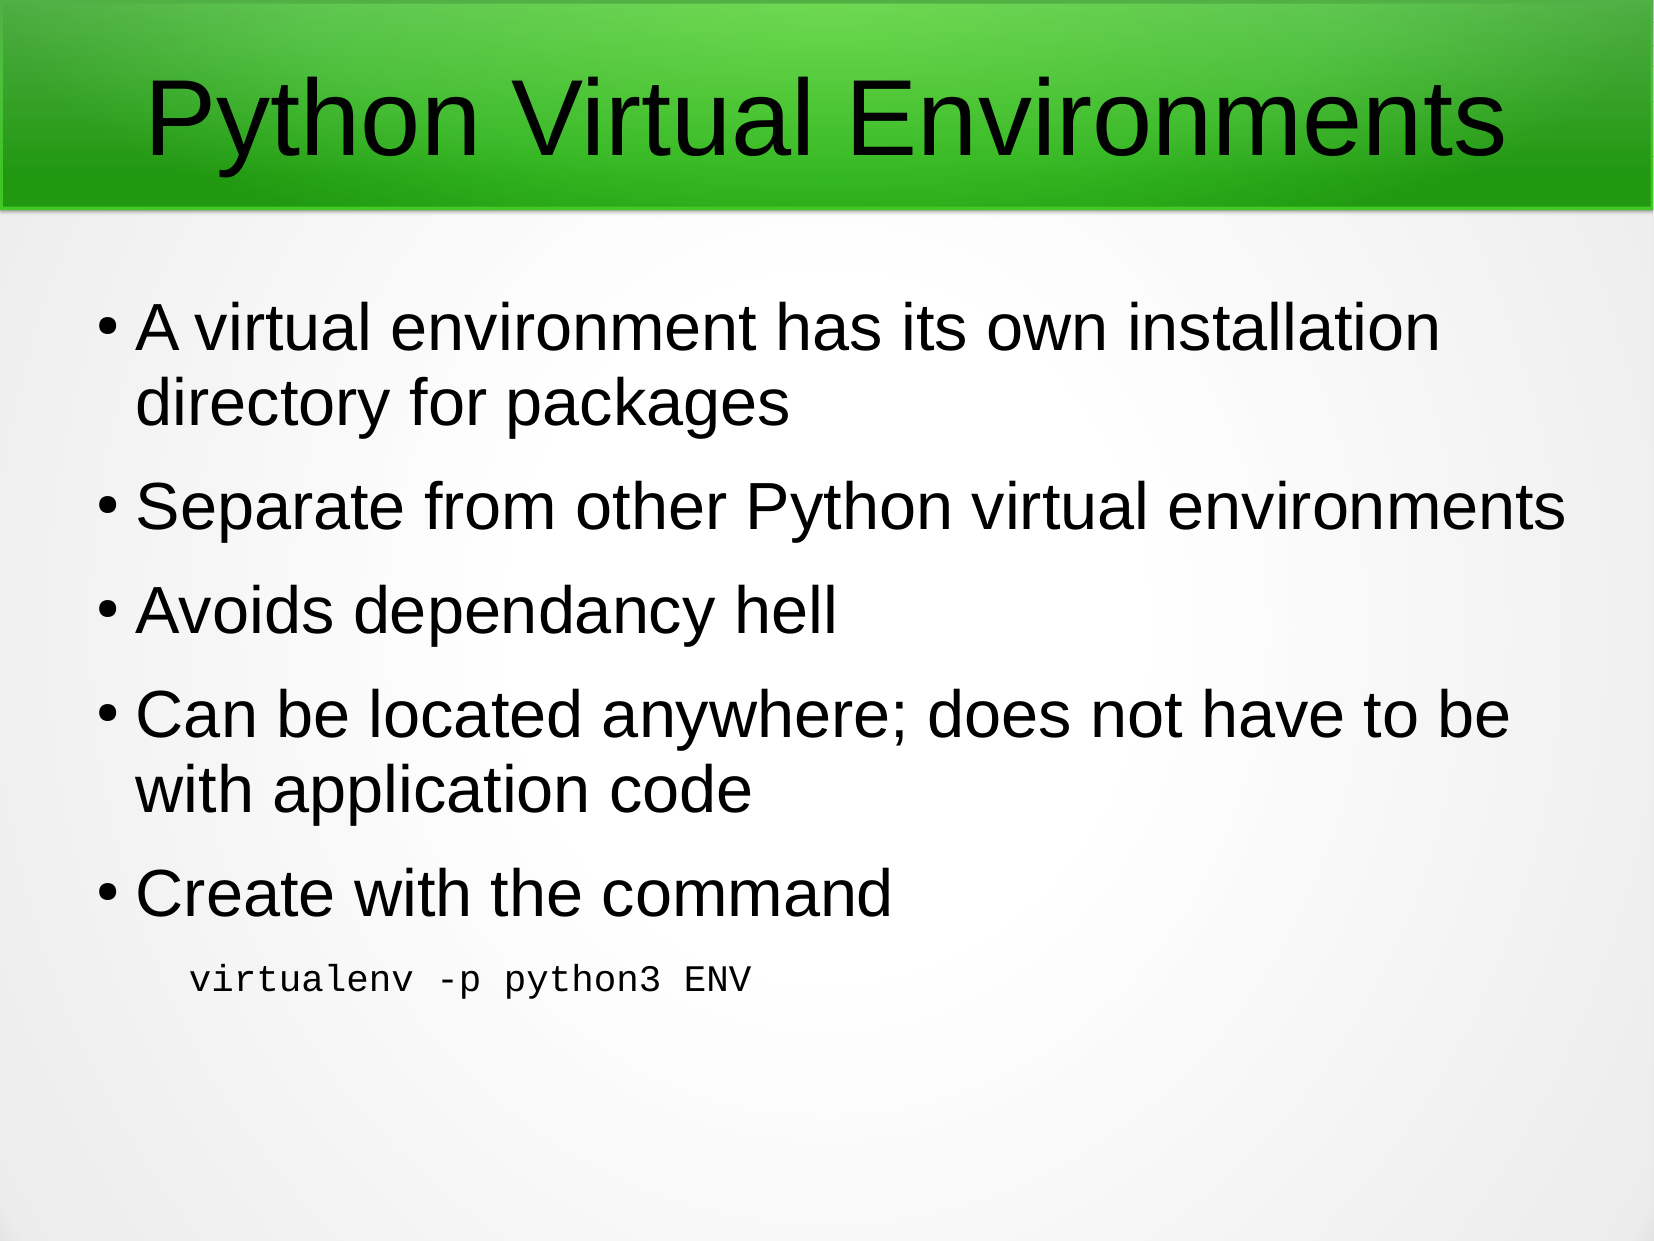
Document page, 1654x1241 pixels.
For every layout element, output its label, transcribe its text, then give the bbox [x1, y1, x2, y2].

list A virtual environment has its own installation directory for packages Separate from other Python virtual environments Avoids dependancy hell Can be located anywhere; does not have to be with application code Create with the command virtualenv -p python3 ENV [82, 290, 1571, 1010]
title Python Virtual Environments [82, 47, 1571, 189]
